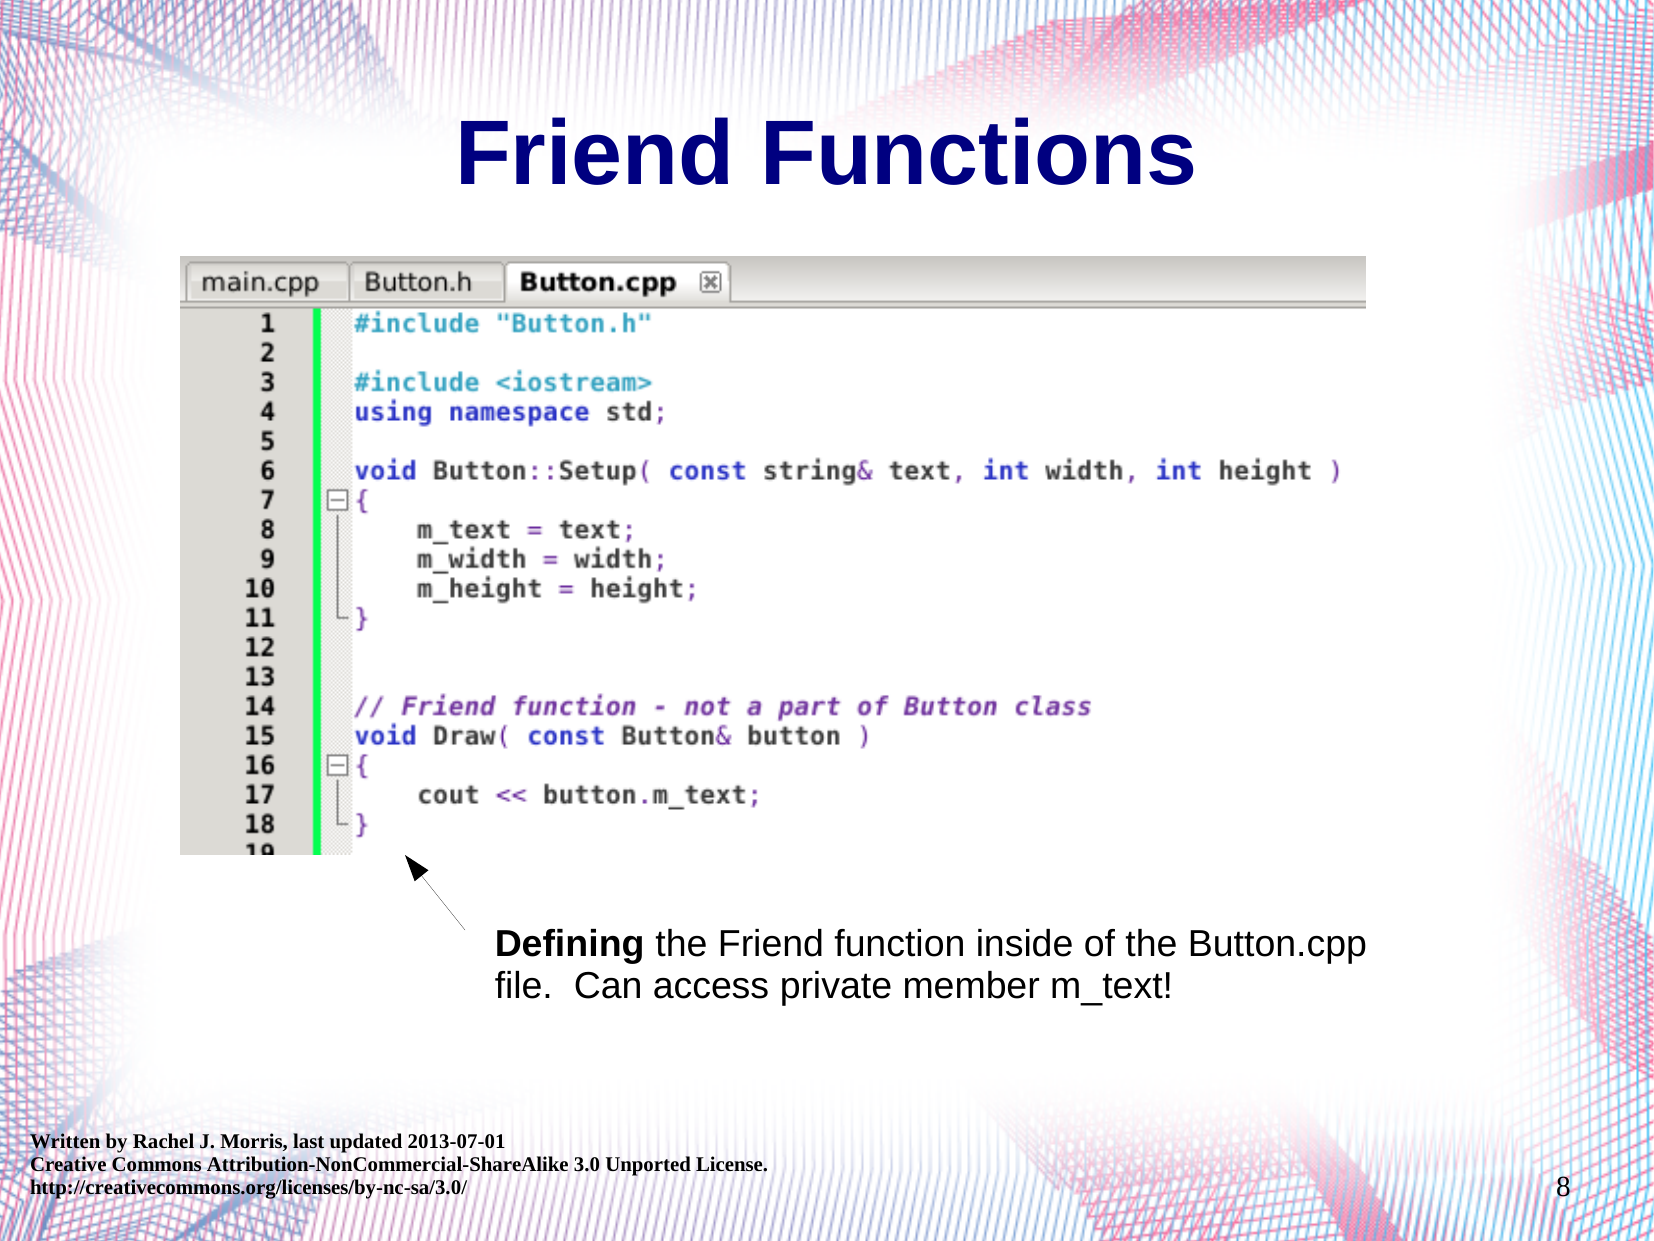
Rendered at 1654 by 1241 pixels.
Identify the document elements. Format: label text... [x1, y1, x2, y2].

title Friend Functions [82, 49, 1571, 257]
picture [0, 0, 1654, 1241]
text_box Defining the Friend function inside of the Button.cpp file. Can access private member m_text! [480, 915, 1411, 1014]
